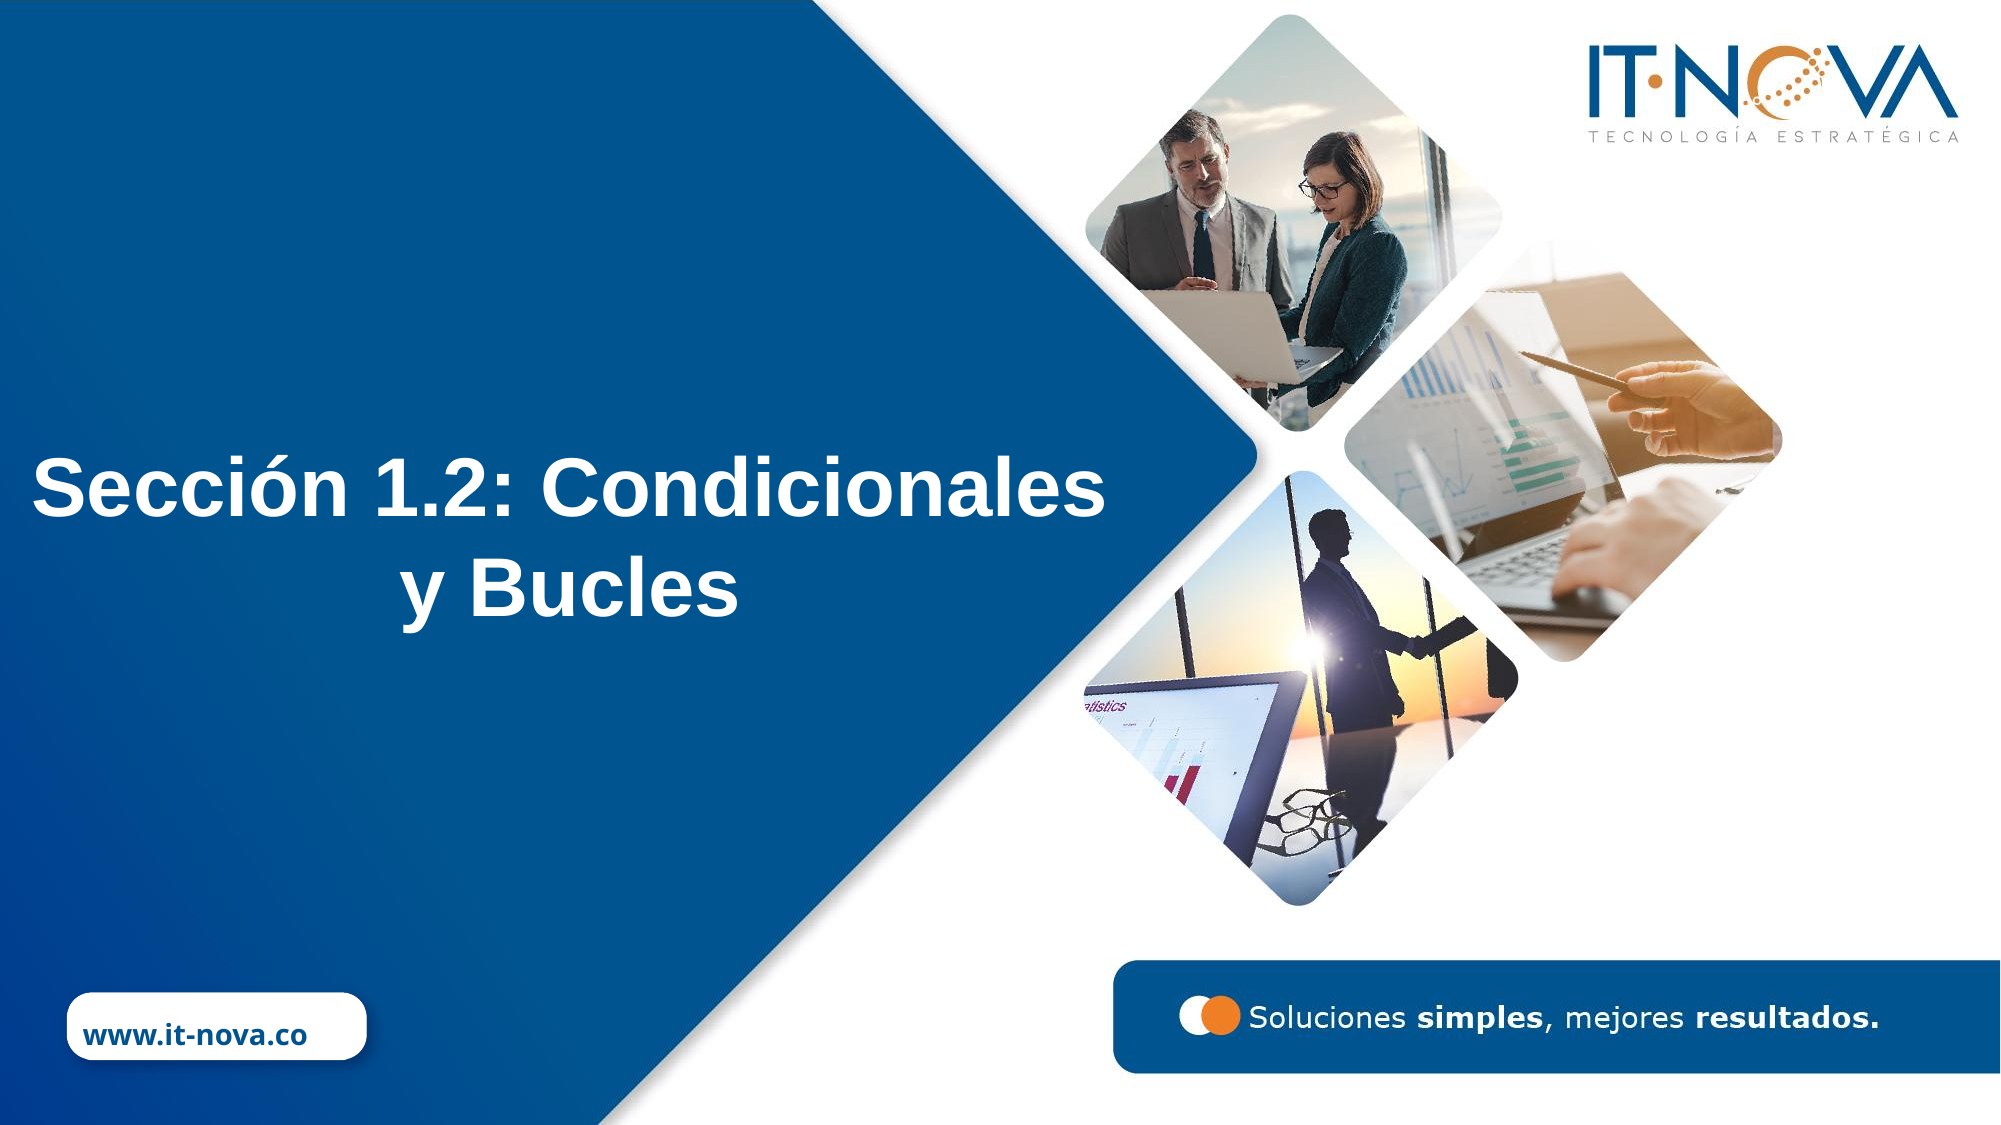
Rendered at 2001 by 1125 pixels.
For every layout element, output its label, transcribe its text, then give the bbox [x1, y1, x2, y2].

text_box Sección 1.2: Condicionales y Bucles [0, 426, 1142, 644]
text_box www.it-nova.co [67, 1008, 371, 1060]
picture [25, 955, 414, 1112]
